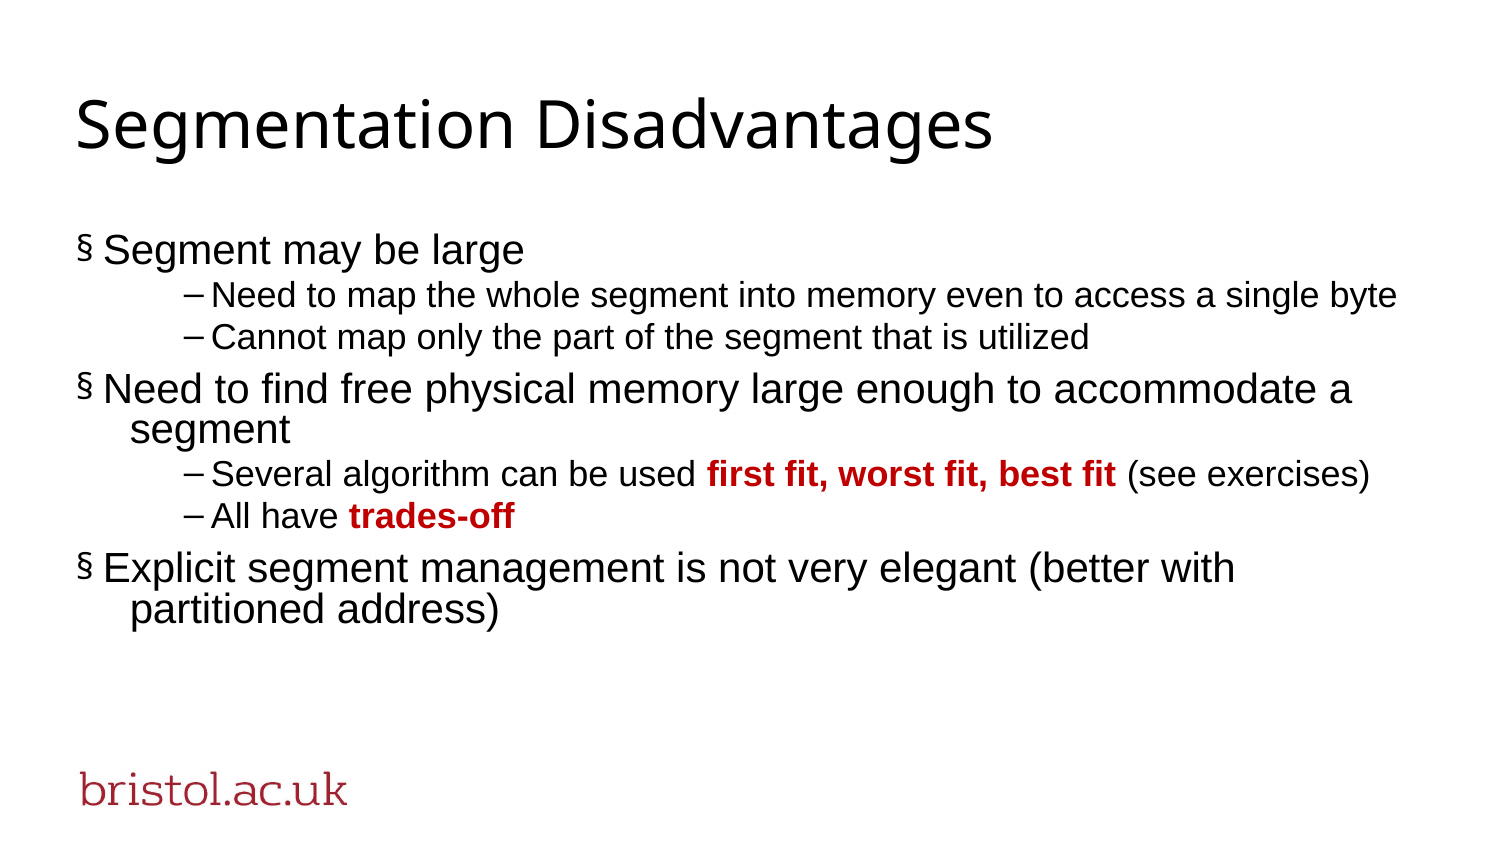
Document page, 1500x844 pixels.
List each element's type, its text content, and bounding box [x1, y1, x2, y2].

list Segment may be large Need to map the whole segment into memory even to access a single byte Cannot map only the part of the segment that is utilized Need to find free physical memory large enough to accommodate a segment Several algorithm can be used first fit, worst fit, best fit (see exercises) All have trades-off Explicit segment management is not very elegant (better with partitioned address) [60, 224, 1440, 699]
title Segmentation Disadvantages [60, 44, 1440, 209]
